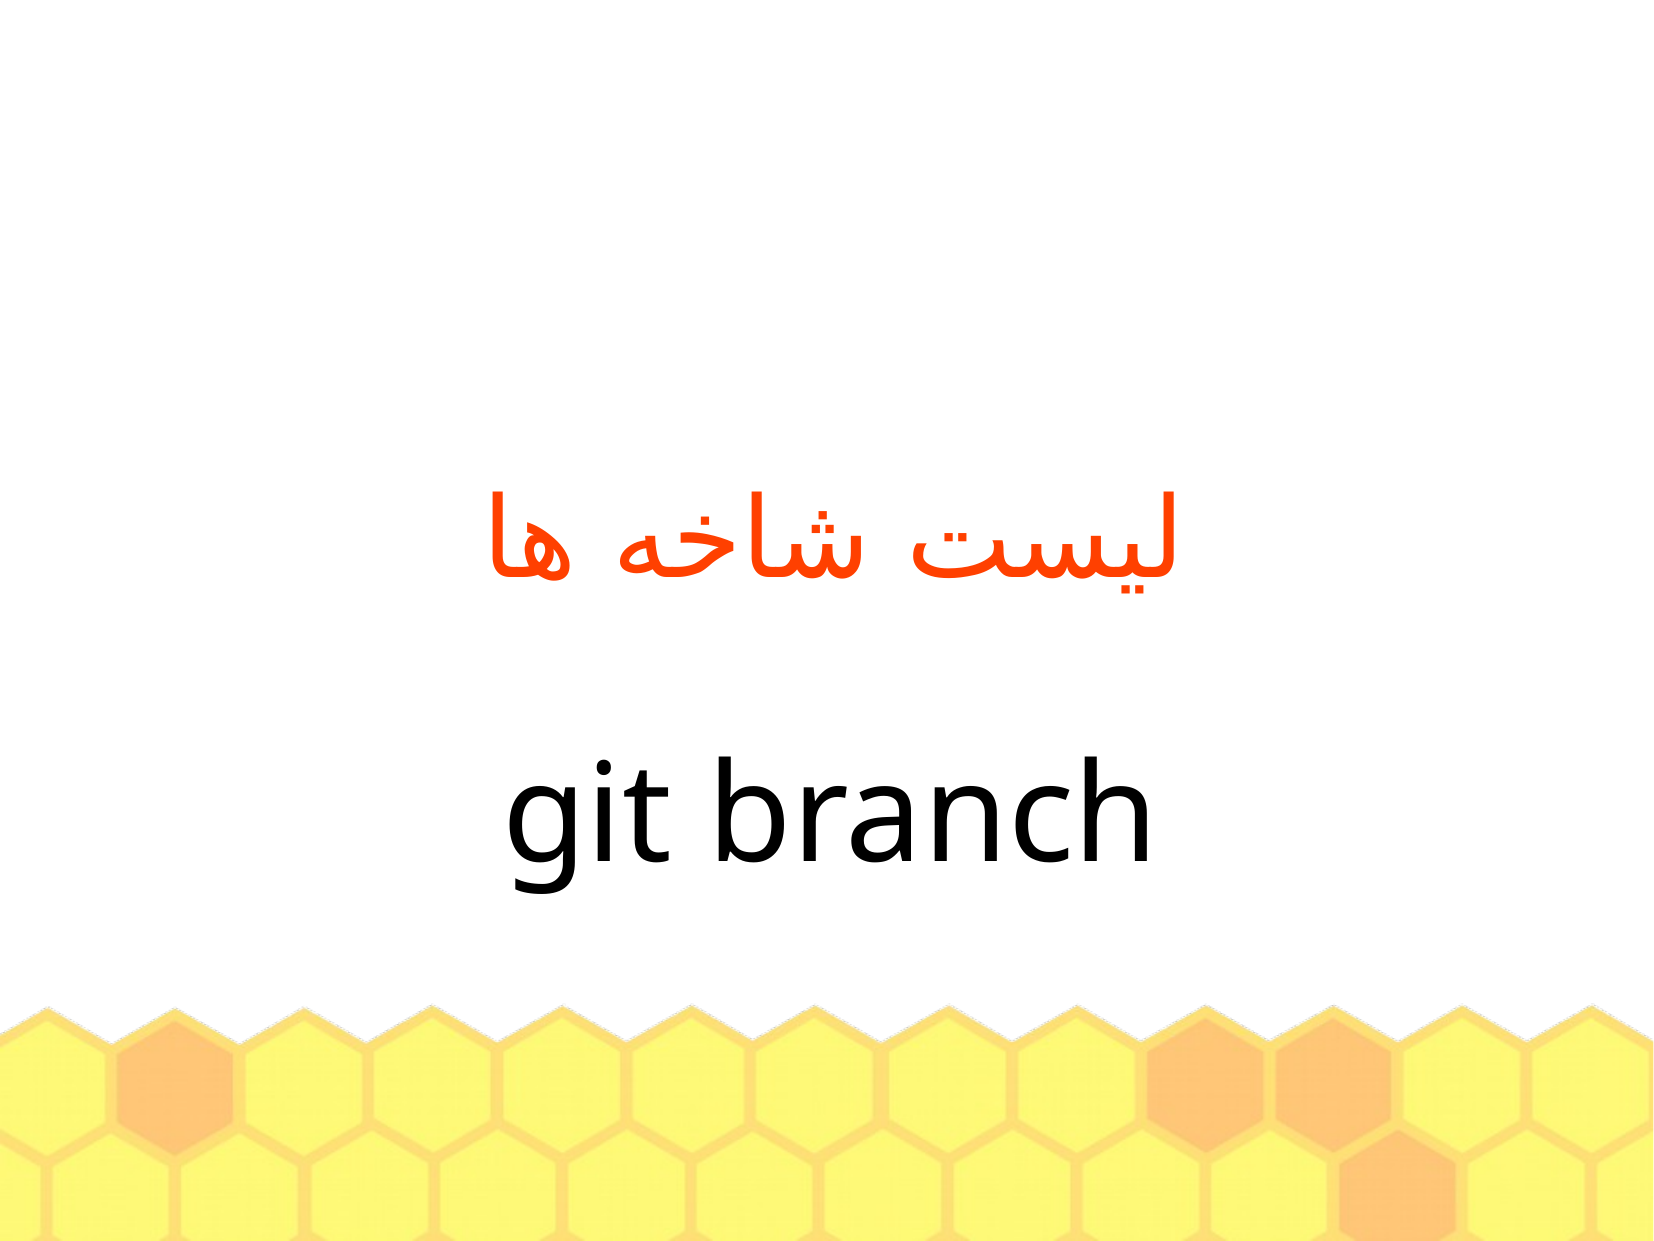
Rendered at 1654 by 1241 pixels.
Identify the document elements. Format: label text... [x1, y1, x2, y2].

title git branch [86, 705, 1576, 913]
title لیست شاخه ها [90, 435, 1579, 643]
picture [0, 1001, 1654, 1241]
